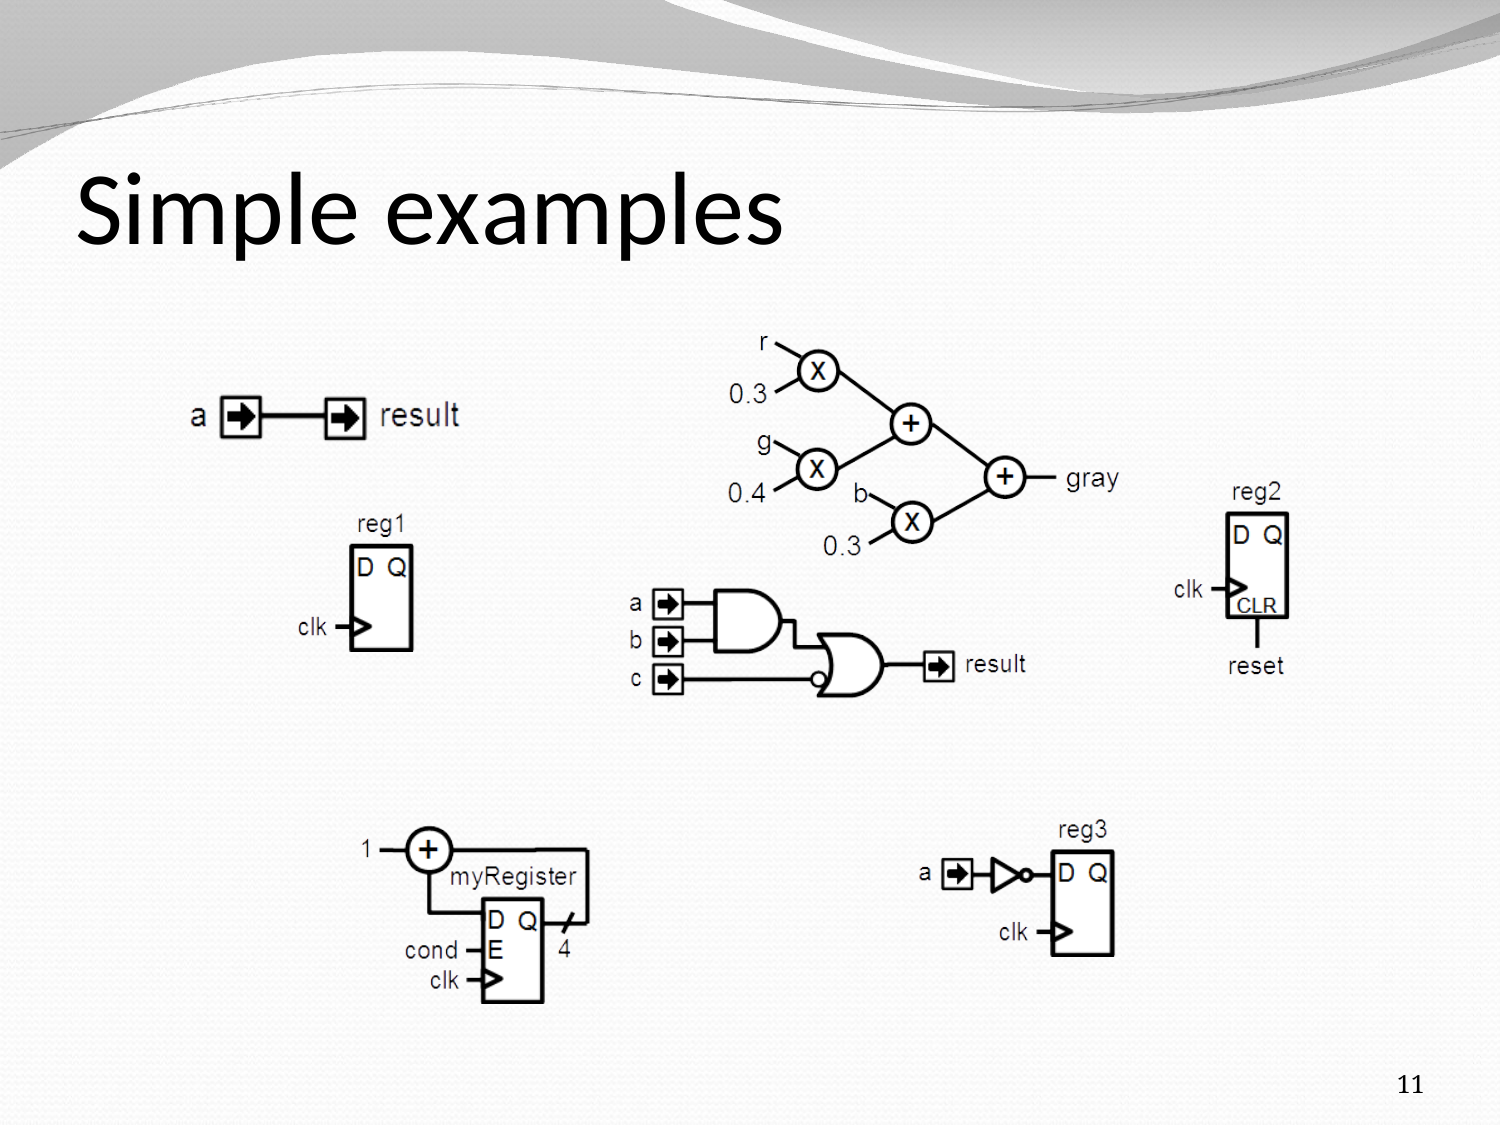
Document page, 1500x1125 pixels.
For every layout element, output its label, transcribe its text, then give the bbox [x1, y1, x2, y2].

text_box <numéro> [1299, 1042, 1426, 1103]
picture [0, 0, 1500, 1125]
title Simple examples [75, 78, 1426, 266]
